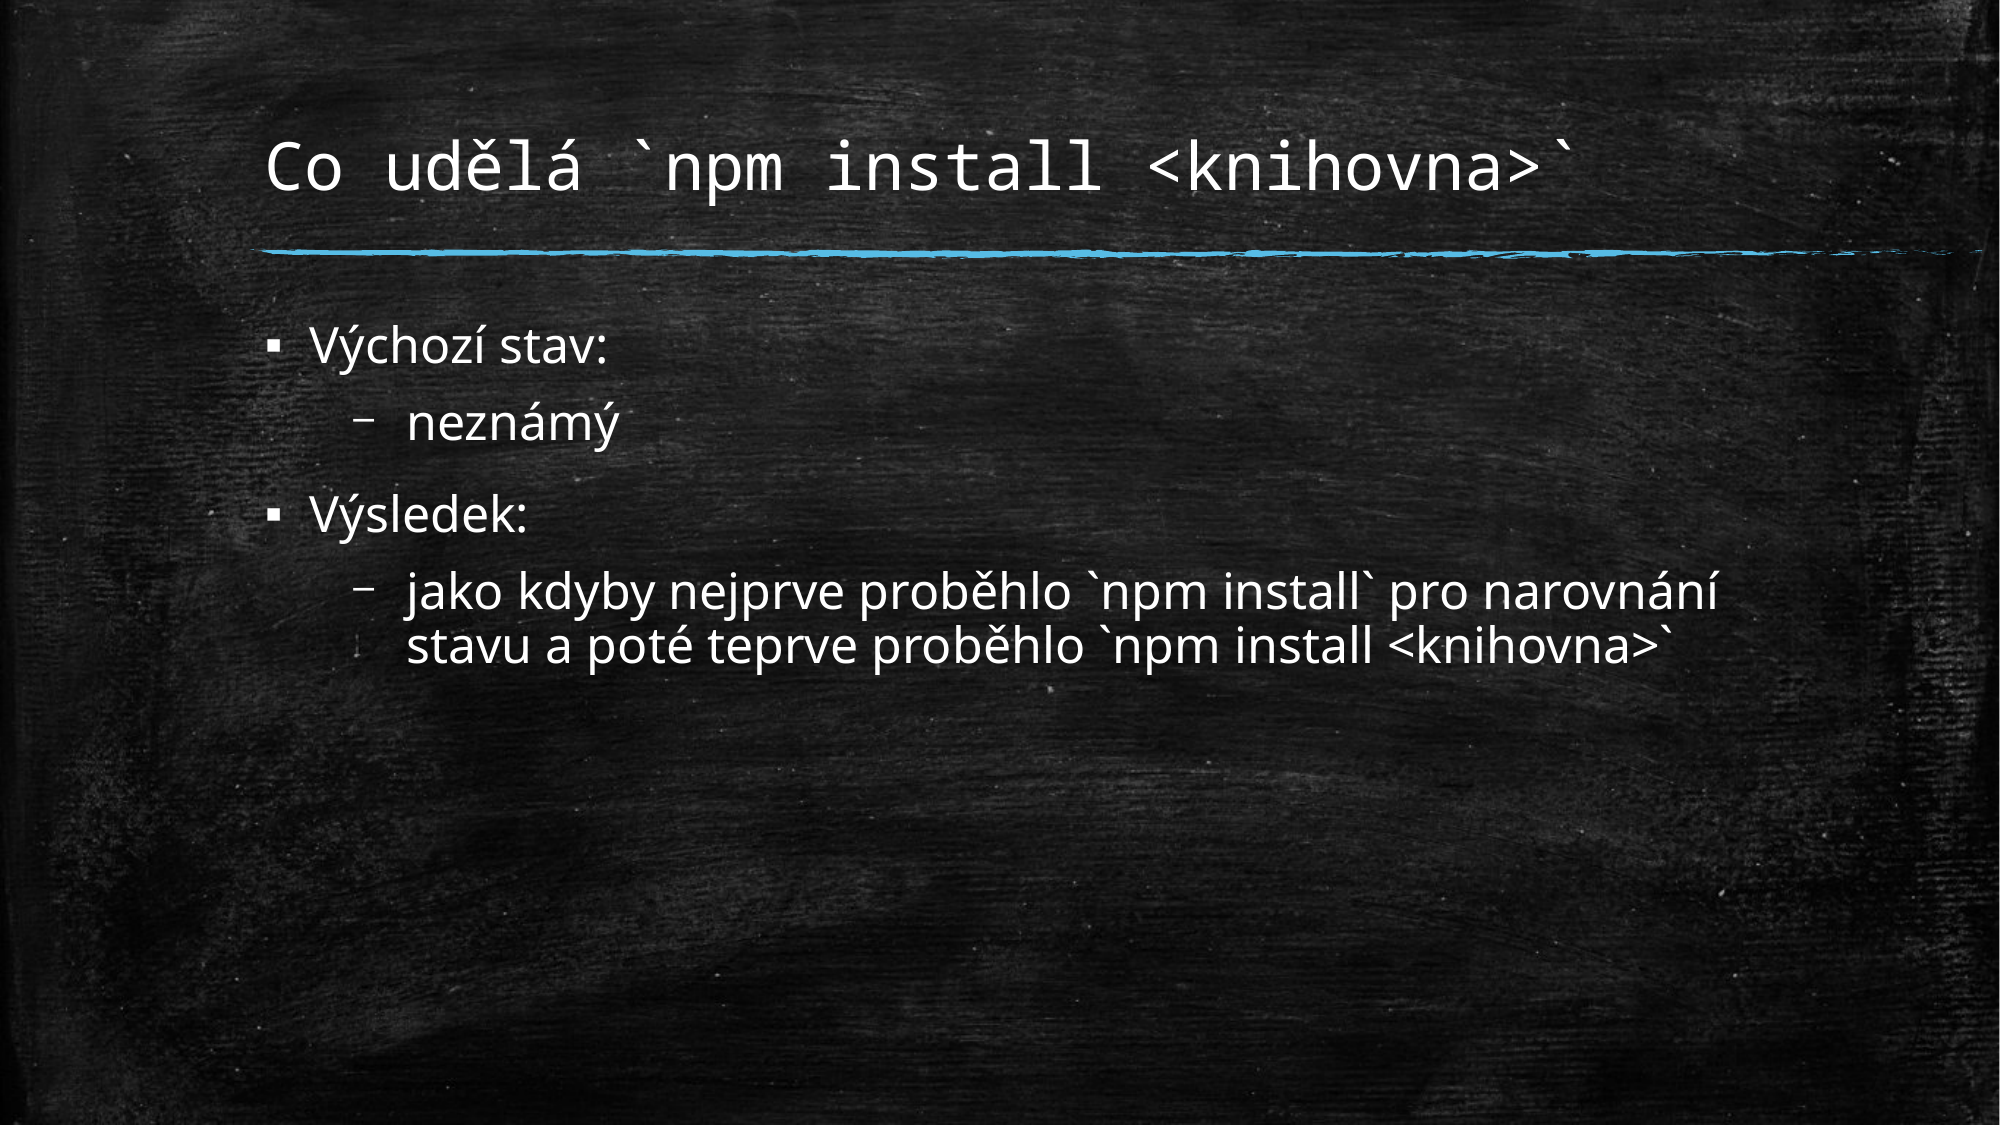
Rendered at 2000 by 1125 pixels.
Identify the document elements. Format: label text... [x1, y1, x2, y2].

picture [0, 0, 2000, 1125]
list Výchozí stav: neznámý Výsledek: jako kdyby nejprve proběhlo `npm install` pro narovnání stavu a poté teprve proběhlo `npm install <knihovna>` [249, 312, 1750, 1013]
title Co udělá `npm install <knihovna>` [249, 45, 1750, 213]
